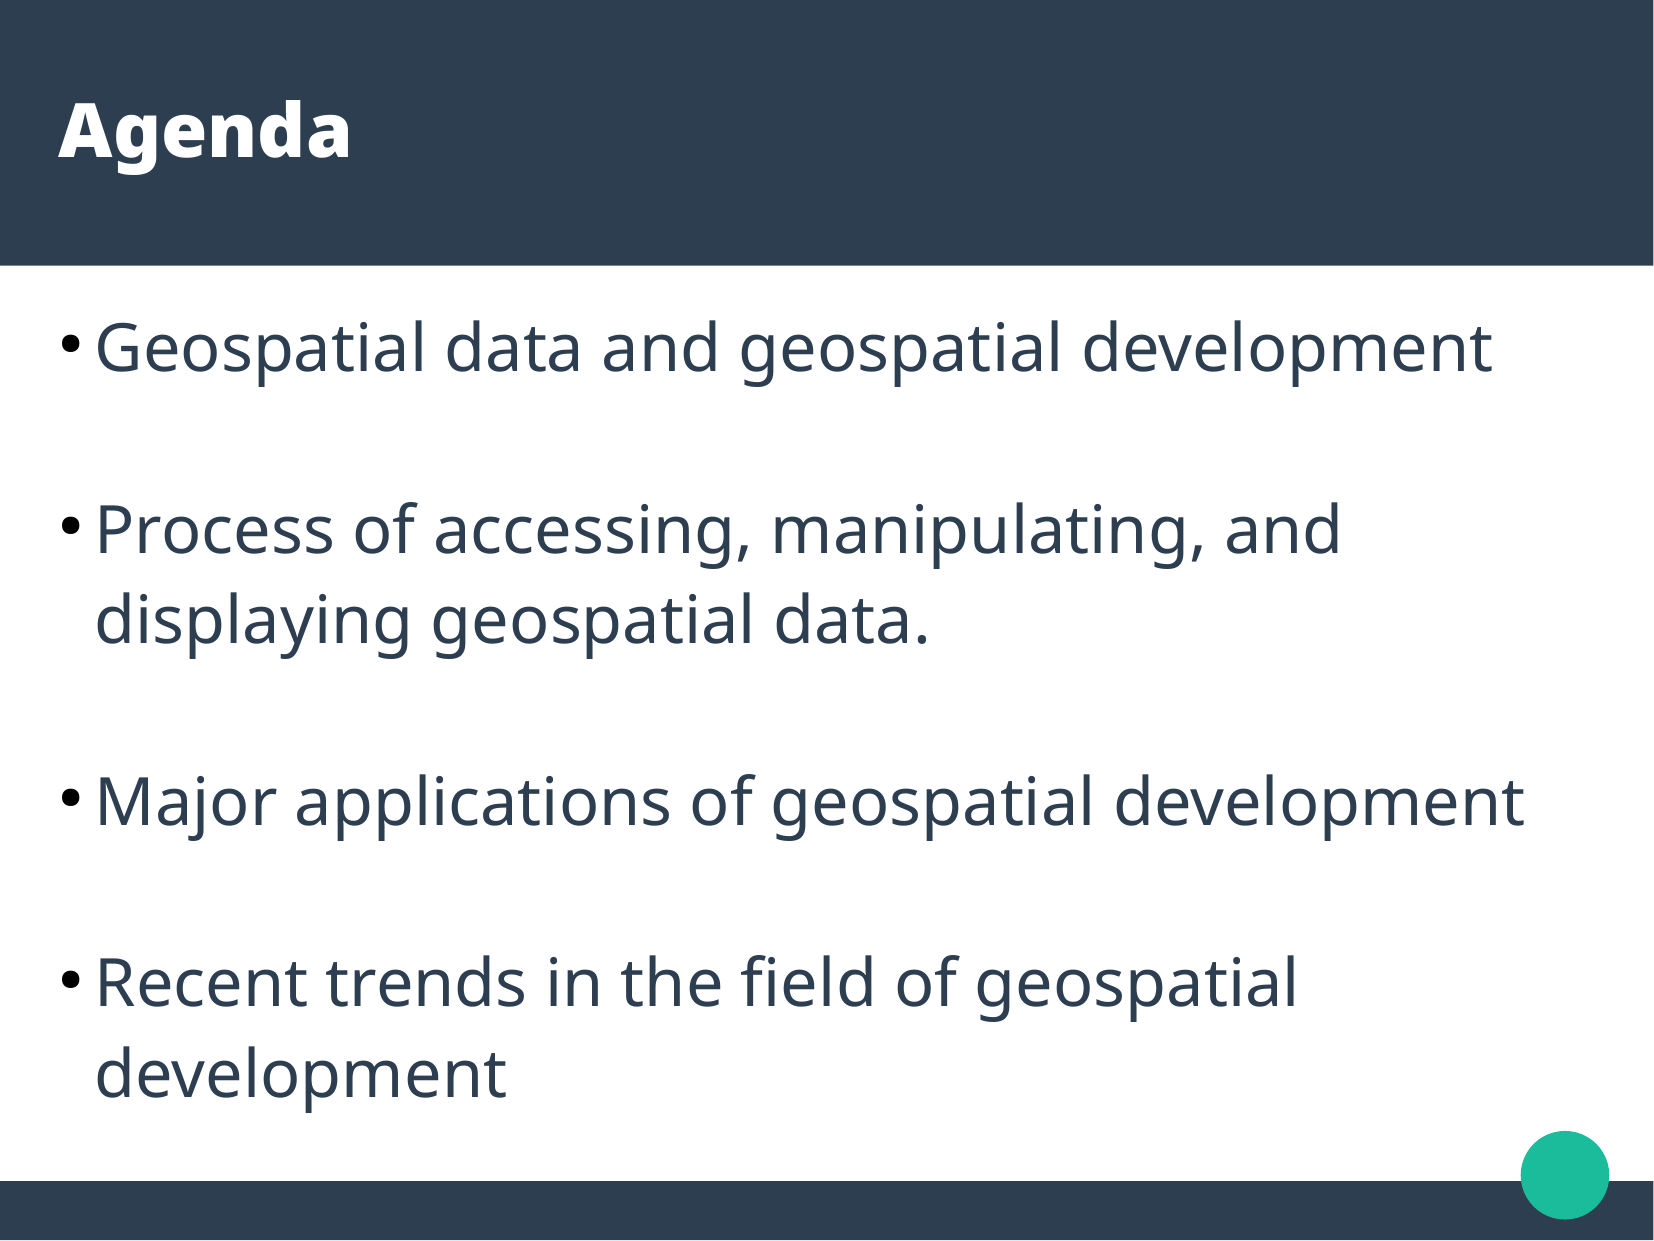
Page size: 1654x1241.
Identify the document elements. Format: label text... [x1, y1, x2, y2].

subtitle Geospatial data and geospatial development Process of accessing, manipulating, and displaying geospatial data. Major applications of geospatial development Recent trends in the field of geospatial development [59, 280, 1595, 1137]
title Agenda [59, 49, 1595, 207]
